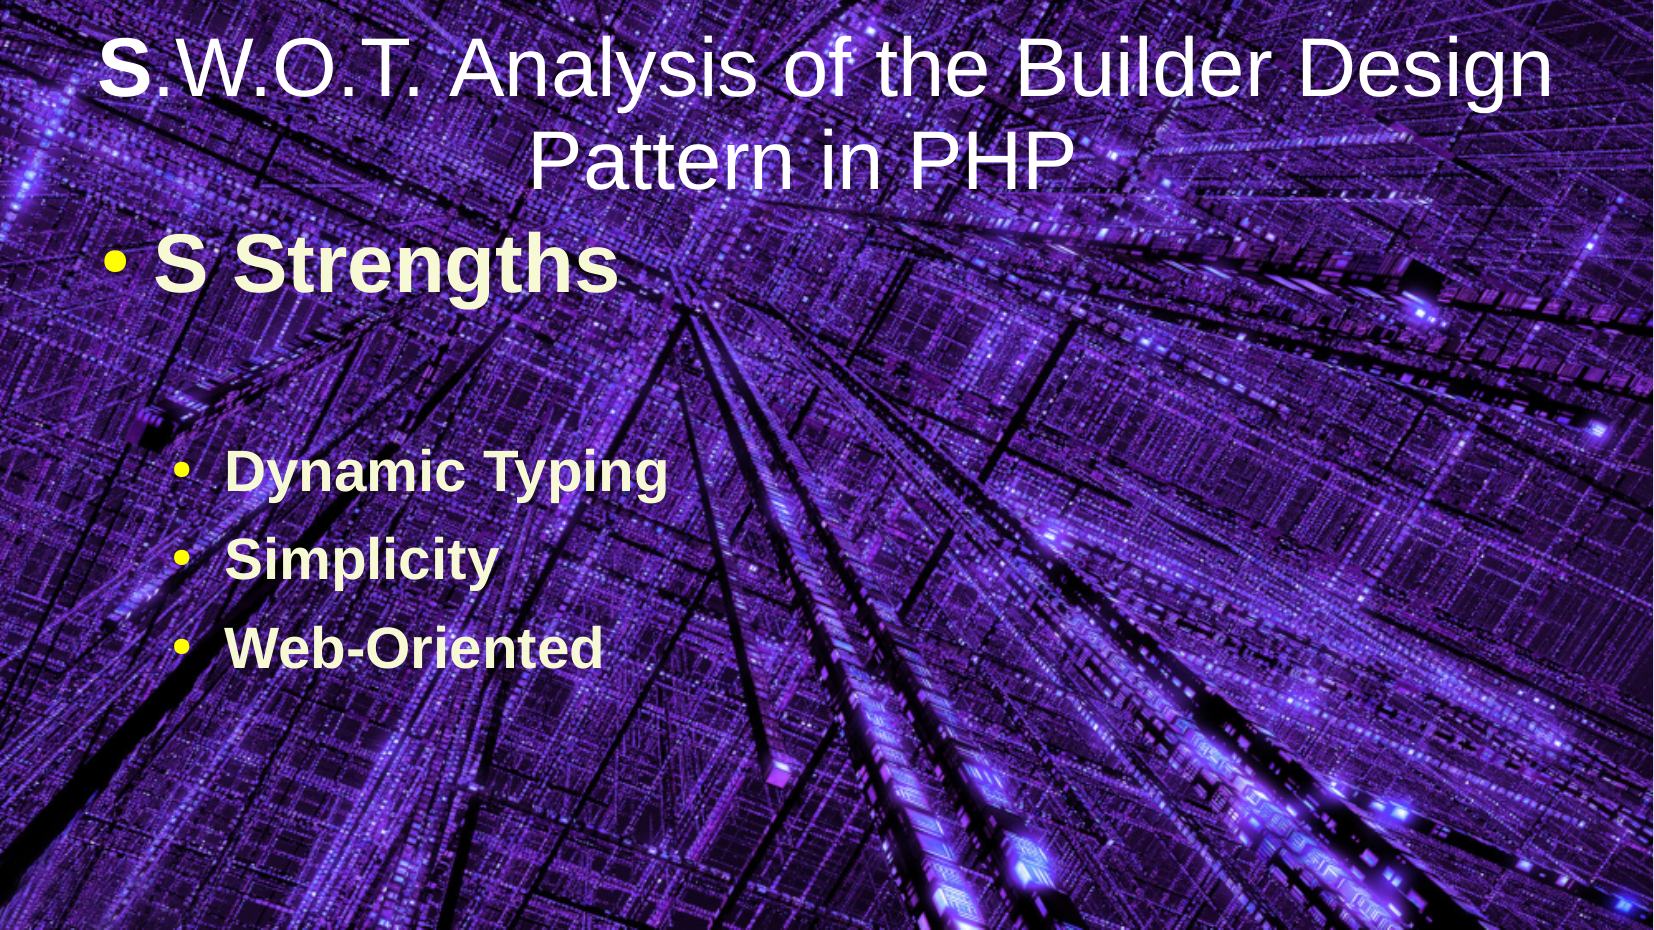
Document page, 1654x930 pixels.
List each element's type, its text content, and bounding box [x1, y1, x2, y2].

picture [0, 0, 1654, 930]
title S.W.O.T. Analysis of the Builder Design Pattern in PHP [82, 21, 1571, 208]
list S Strengths Dynamic Typing Simplicity Web-Oriented [82, 217, 1571, 757]
